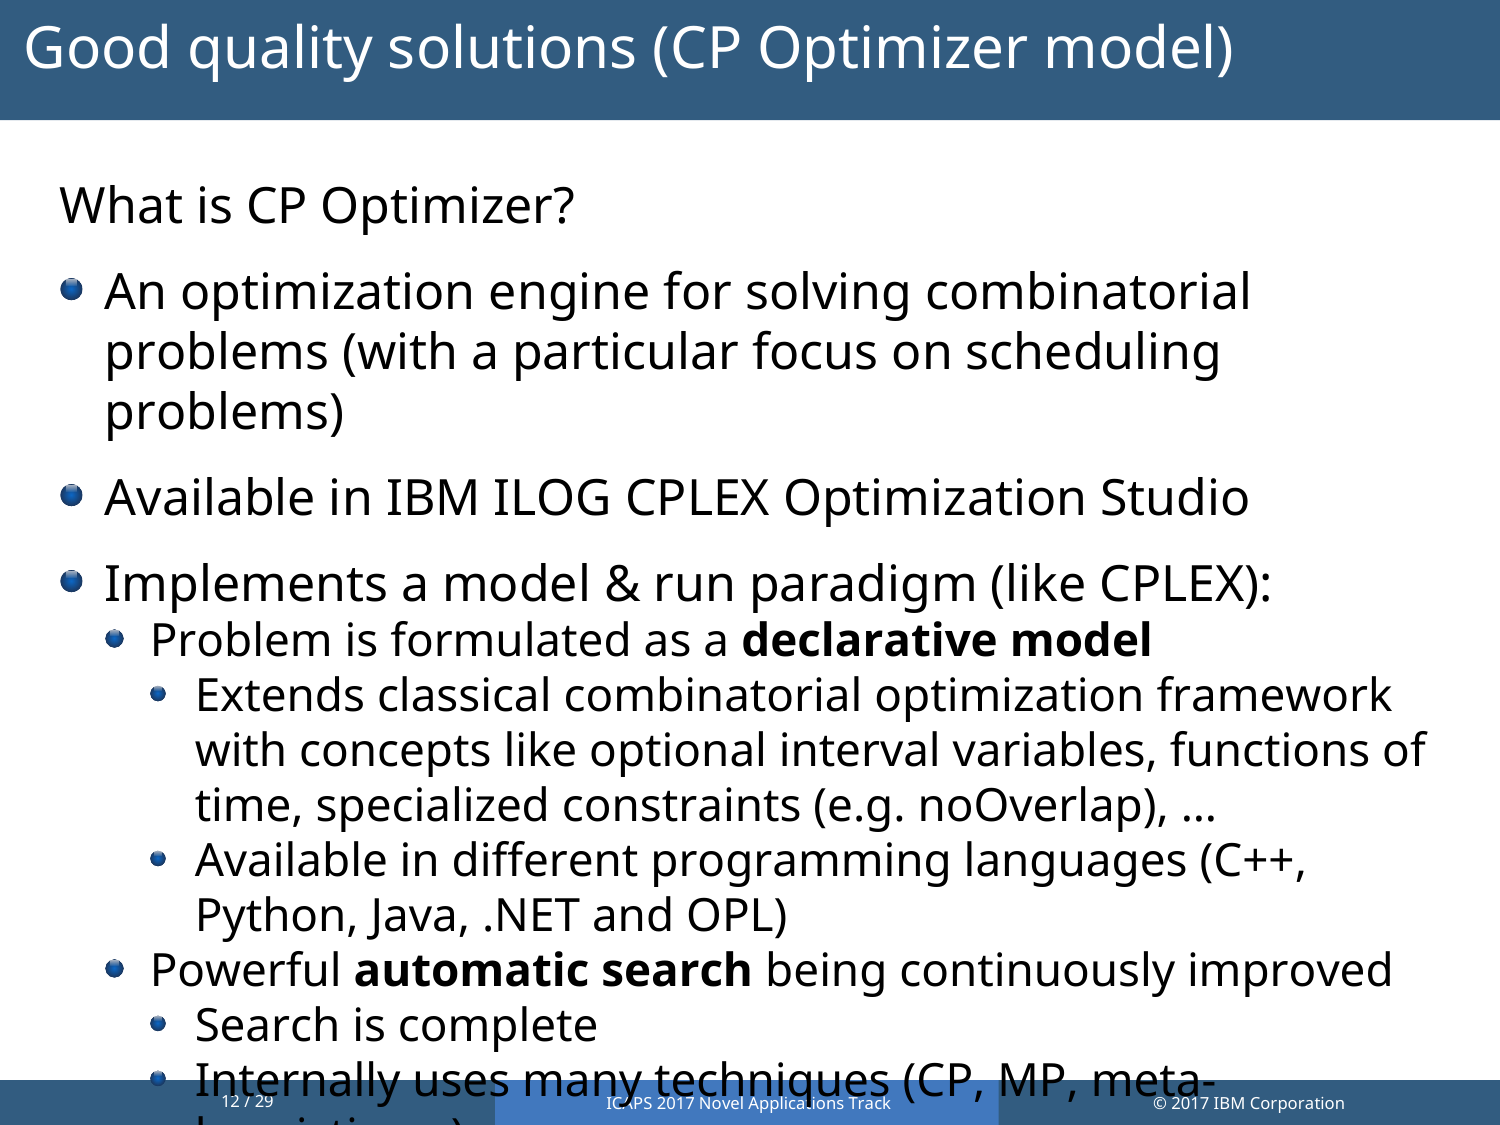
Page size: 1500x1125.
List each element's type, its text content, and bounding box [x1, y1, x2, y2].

list What is CP Optimizer? An optimization engine for solving combinatorial problems (with a particular focus on scheduling problems) Available in IBM ILOG CPLEX Optimization Studio Implements a model & run paradigm (like CPLEX): Problem is formulated as a declarative model Extends classical combinatorial optimization framework with concepts like optional interval variables, functions of time, specialized constraints (e.g. noOverlap), … Available in different programming languages (C++, Python, Java, .NET and OPL) Powerful automatic search being continuously improved Search is complete Internally uses many techniques (CP, MP, meta-heuristics,...) [45, 165, 1471, 1109]
title Good quality solutions (CP Optimizer model) [0, 0, 1500, 121]
